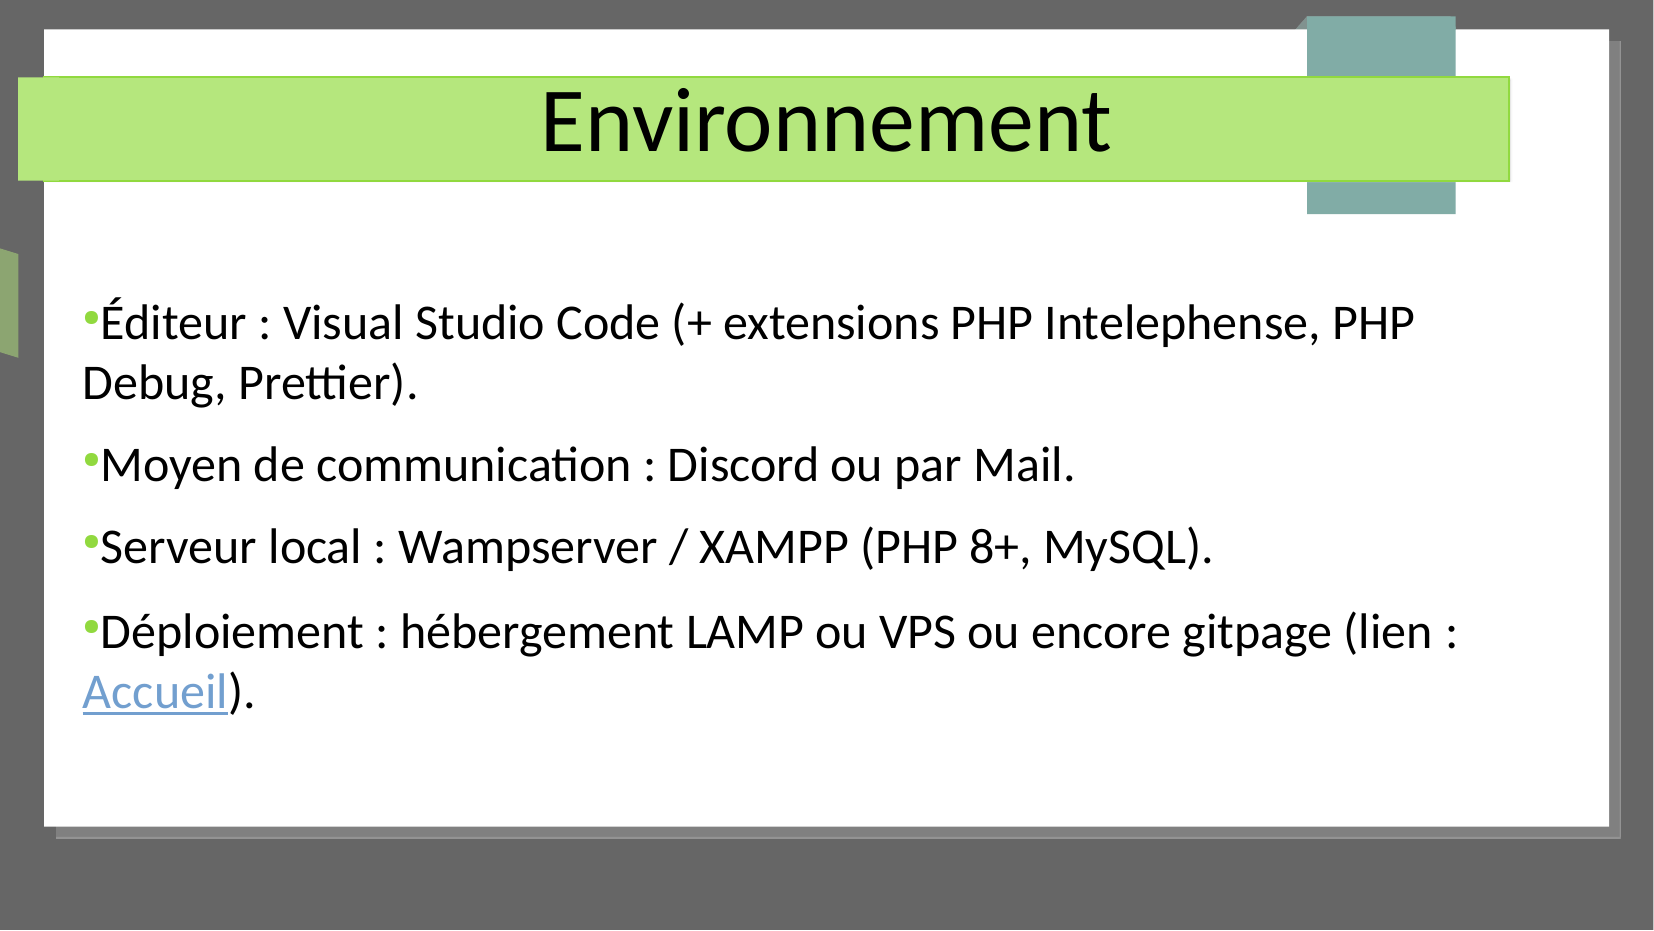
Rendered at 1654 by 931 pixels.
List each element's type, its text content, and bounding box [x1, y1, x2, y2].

title Environnement [82, 37, 1571, 193]
list Éditeur : Visual Studio Code (+ extensions PHP Intelephense, PHP Debug, Prettier). Moyen de communication : Discord ou par Mail. Serveur local : Wampserver / XAMPP (PHP 8+, MySQL). Déploiement : hébergement LAMP ou VPS ou encore gitpage (lien : Accueil). [82, 217, 1571, 757]
